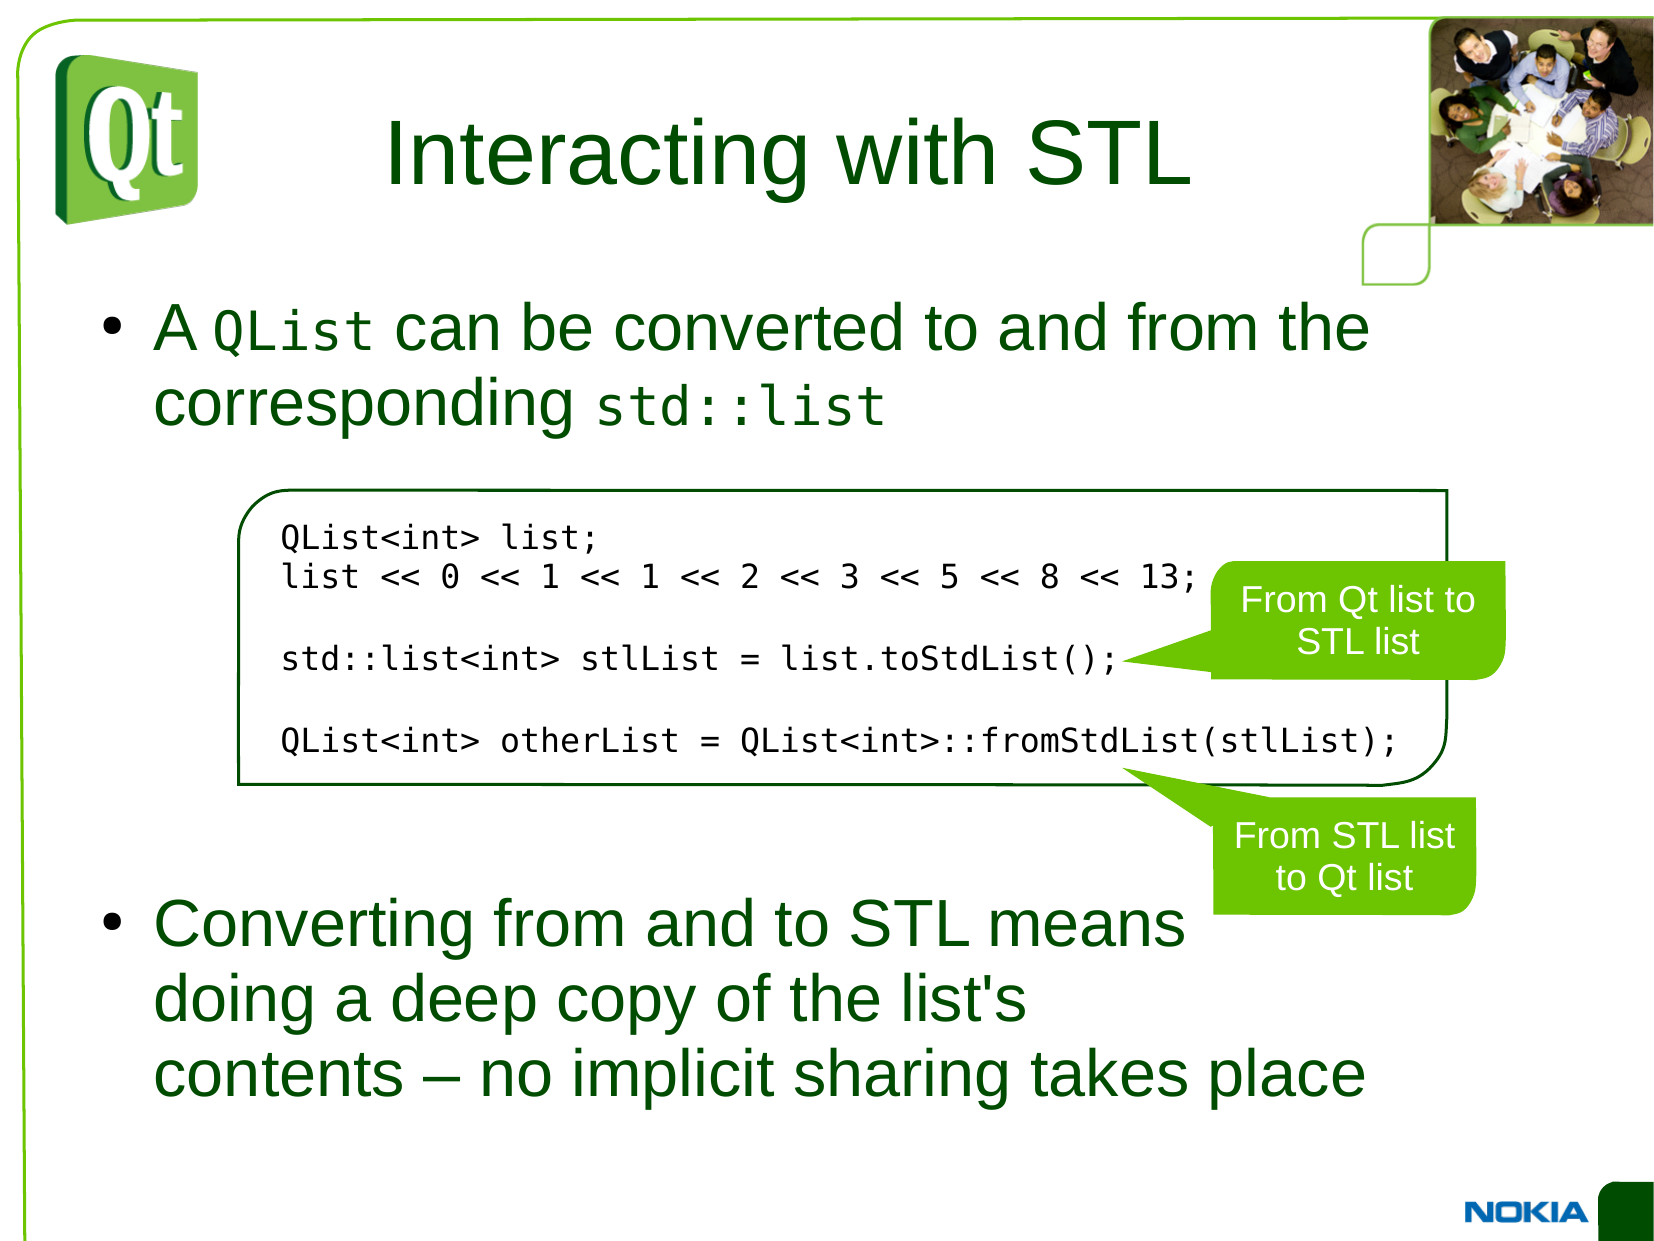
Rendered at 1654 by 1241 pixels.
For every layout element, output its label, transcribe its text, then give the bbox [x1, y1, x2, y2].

picture [1465, 1201, 1589, 1223]
picture [1338, 5, 1654, 306]
text_box QList<int> list; list << 0 << 1 << 1 << 2 << 3 << 5 << 8 << 13; std::list<int> stlList = list.toStdList(); QList<int> otherList = QList<int>::fromStdList(stlList); [265, 511, 1416, 768]
title Interacting with STL [251, 49, 1327, 257]
text_box From Qt list to STL list [1210, 561, 1506, 681]
text_box [1122, 620, 1270, 680]
text_box [1122, 767, 1270, 827]
list A QList can be converted to and from the corresponding std::list Converting from and to STL means doing a deep copy of the list's contents – no implicit sharing takes place [82, 290, 1571, 1111]
picture [55, 55, 198, 225]
text_box From STL list to Qt list [1212, 797, 1477, 916]
